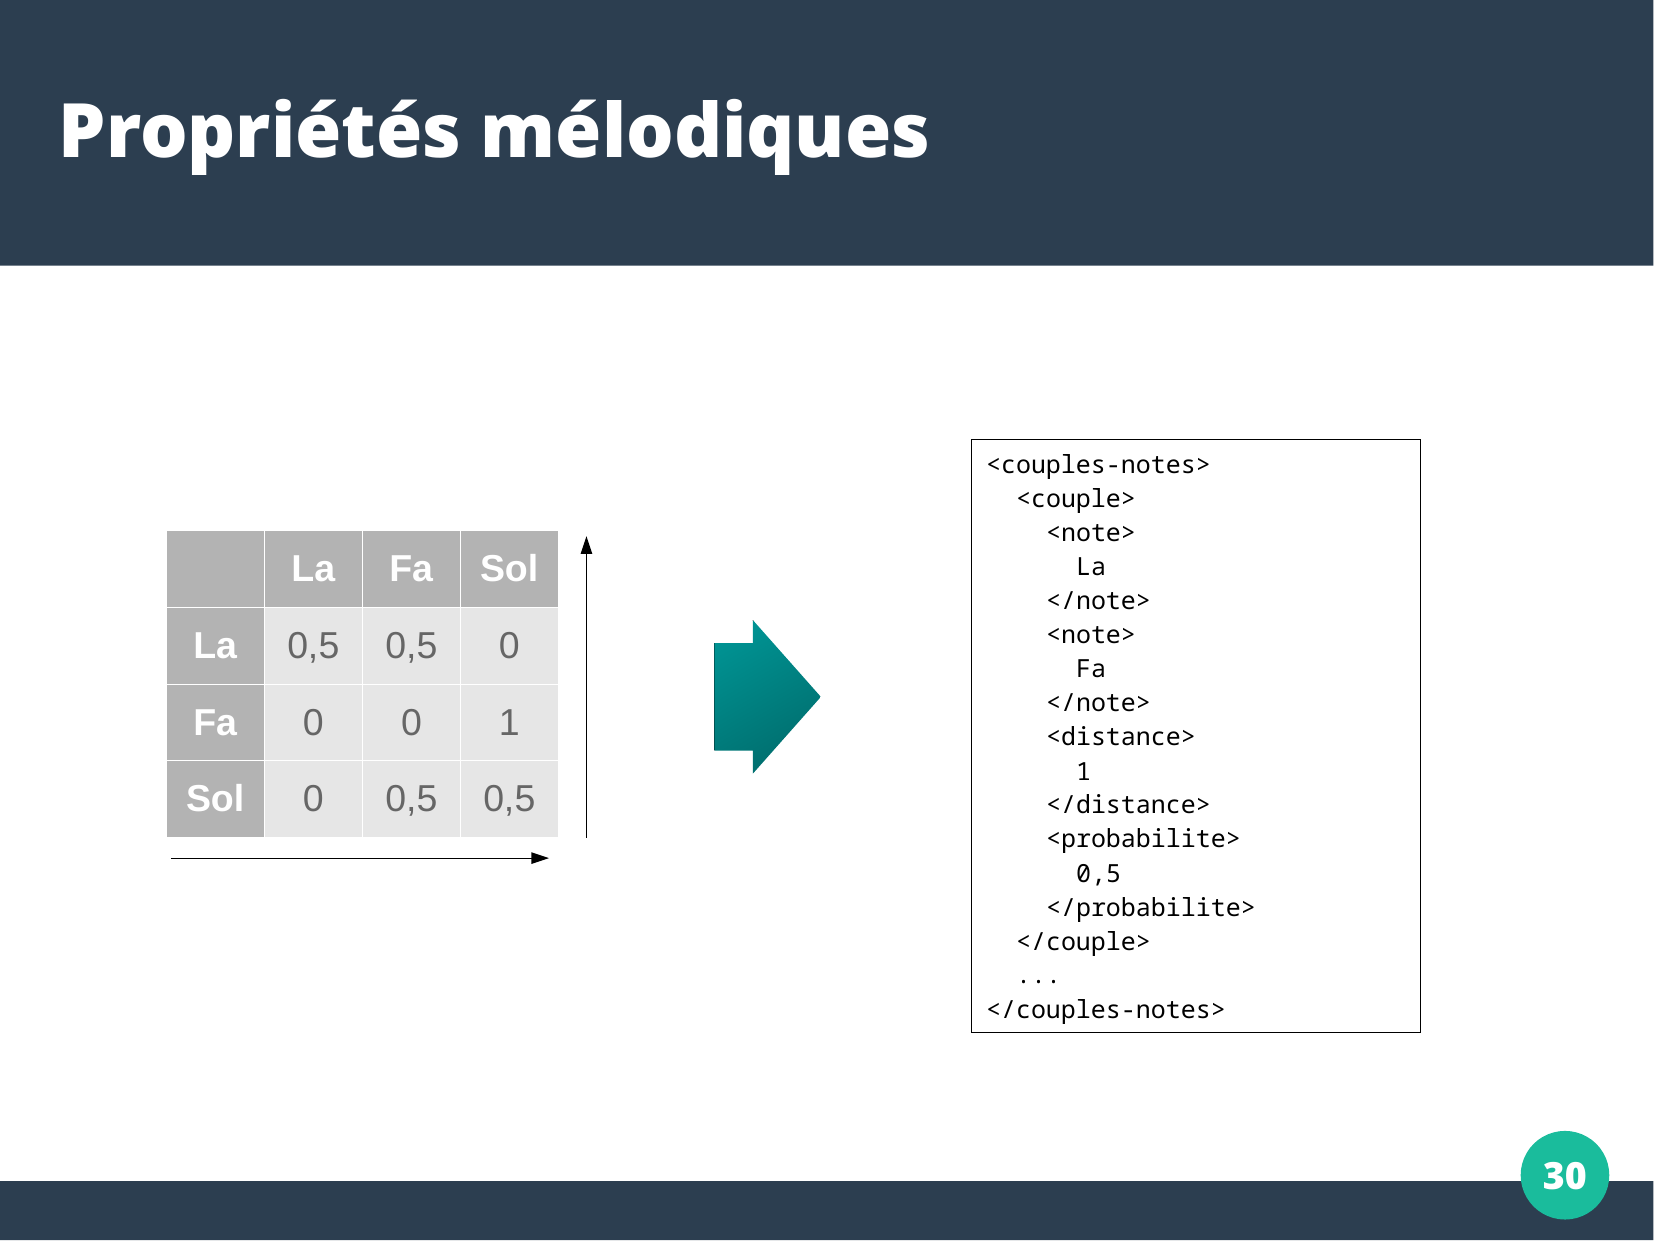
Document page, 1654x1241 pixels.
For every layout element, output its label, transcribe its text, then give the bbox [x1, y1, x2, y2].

table_cell 1 [461, 685, 558, 760]
table_cell 0,5 [461, 761, 558, 837]
table_header La [265, 531, 362, 607]
table_header Fa [363, 531, 460, 607]
table_cell 0,5 [363, 761, 460, 837]
table_cell 0,5 [265, 608, 362, 684]
table_cell 0 [461, 608, 558, 684]
table_cell La [167, 608, 264, 684]
table_cell 0 [265, 761, 362, 837]
table_cell Sol [167, 761, 264, 837]
table_cell Fa [167, 685, 264, 760]
table_cell 0 [363, 685, 460, 760]
table_header Sol [461, 531, 558, 607]
text_box [714, 620, 821, 774]
table_cell 0,5 [363, 608, 460, 684]
table_cell 0 [265, 685, 362, 760]
title Propriétés mélodiques [59, 49, 1595, 207]
text_box <couples-notes> <couple> <note> La </note> <note> Fa </note> <distance> 1 </distance> <probabilite> 0,5 </probabilite> </couple> ... </couples-notes> [971, 439, 1421, 948]
table_header [167, 531, 264, 607]
